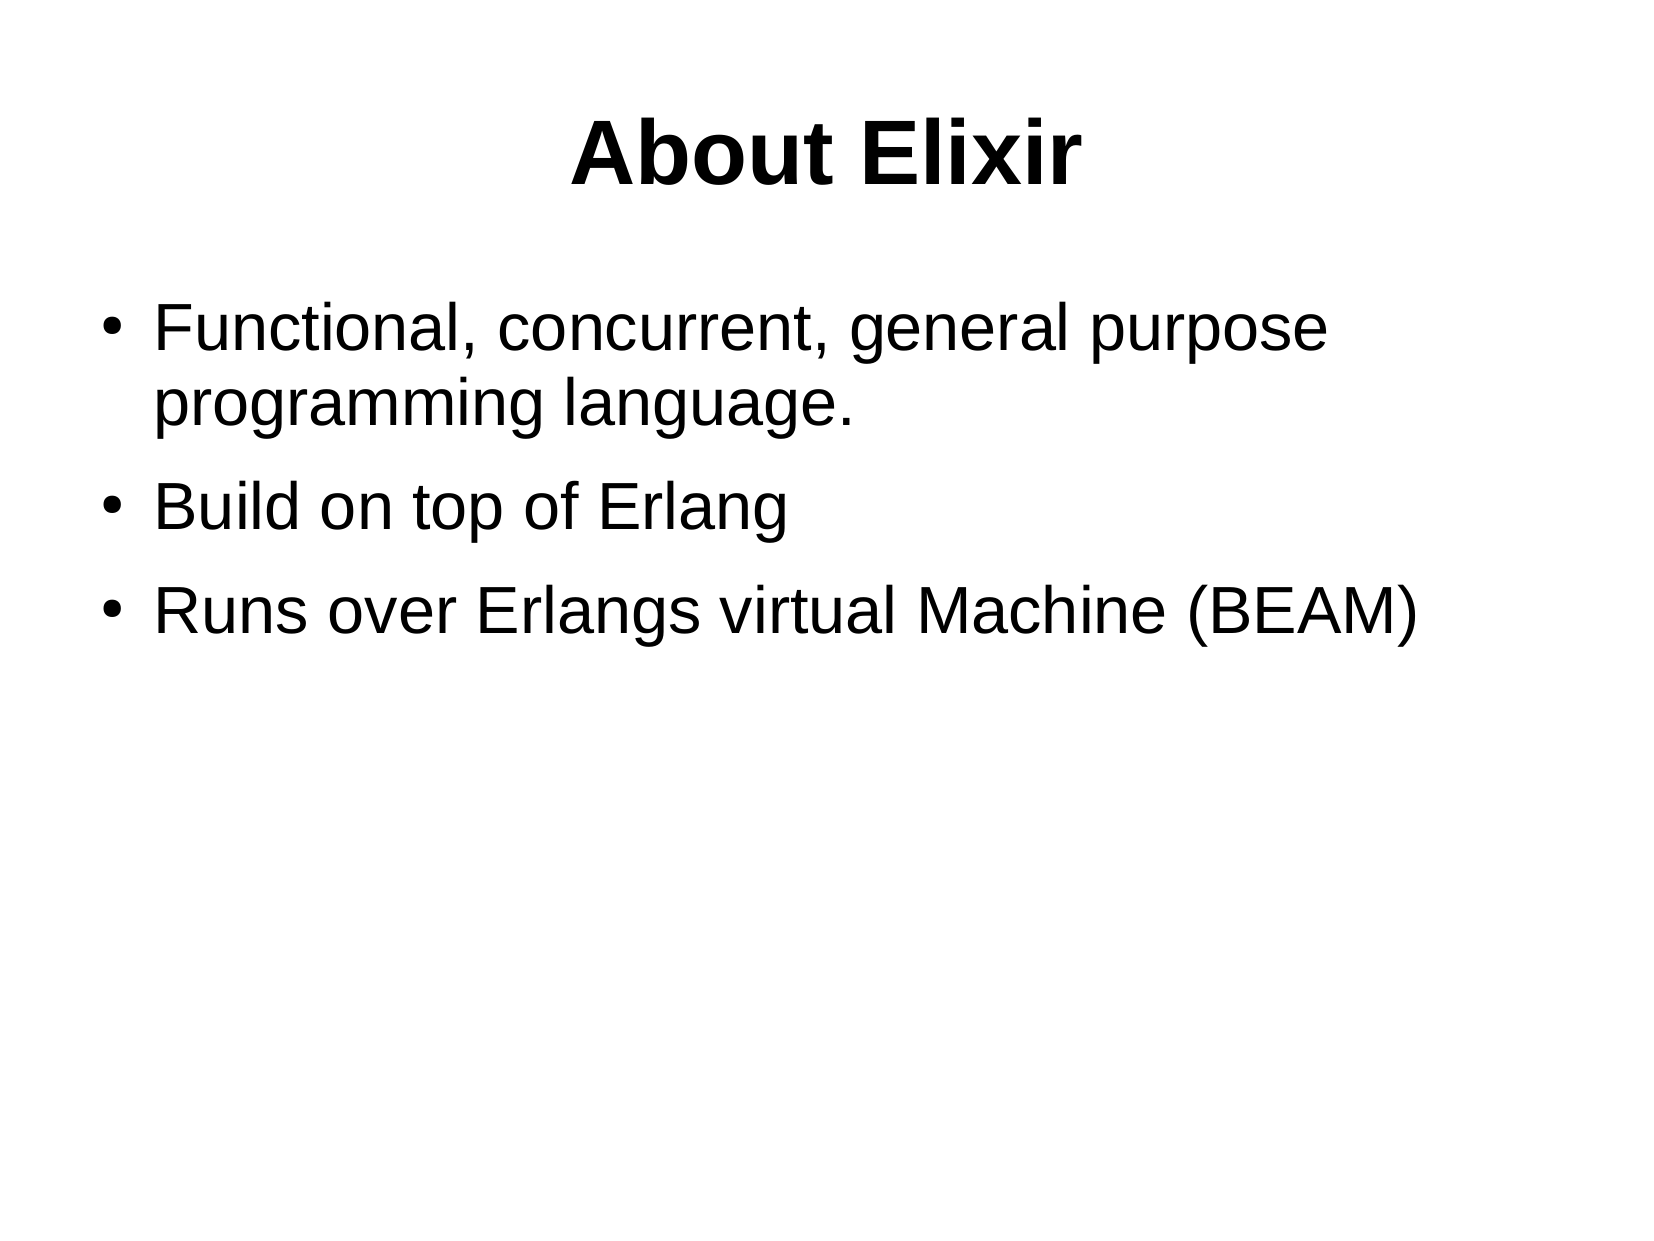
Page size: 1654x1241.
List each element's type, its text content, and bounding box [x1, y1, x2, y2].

list Functional, concurrent, general purpose programming language. Build on top of Erlang Runs over Erlangs virtual Machine (BEAM) [82, 290, 1571, 1010]
title About Elixir [82, 49, 1571, 257]
